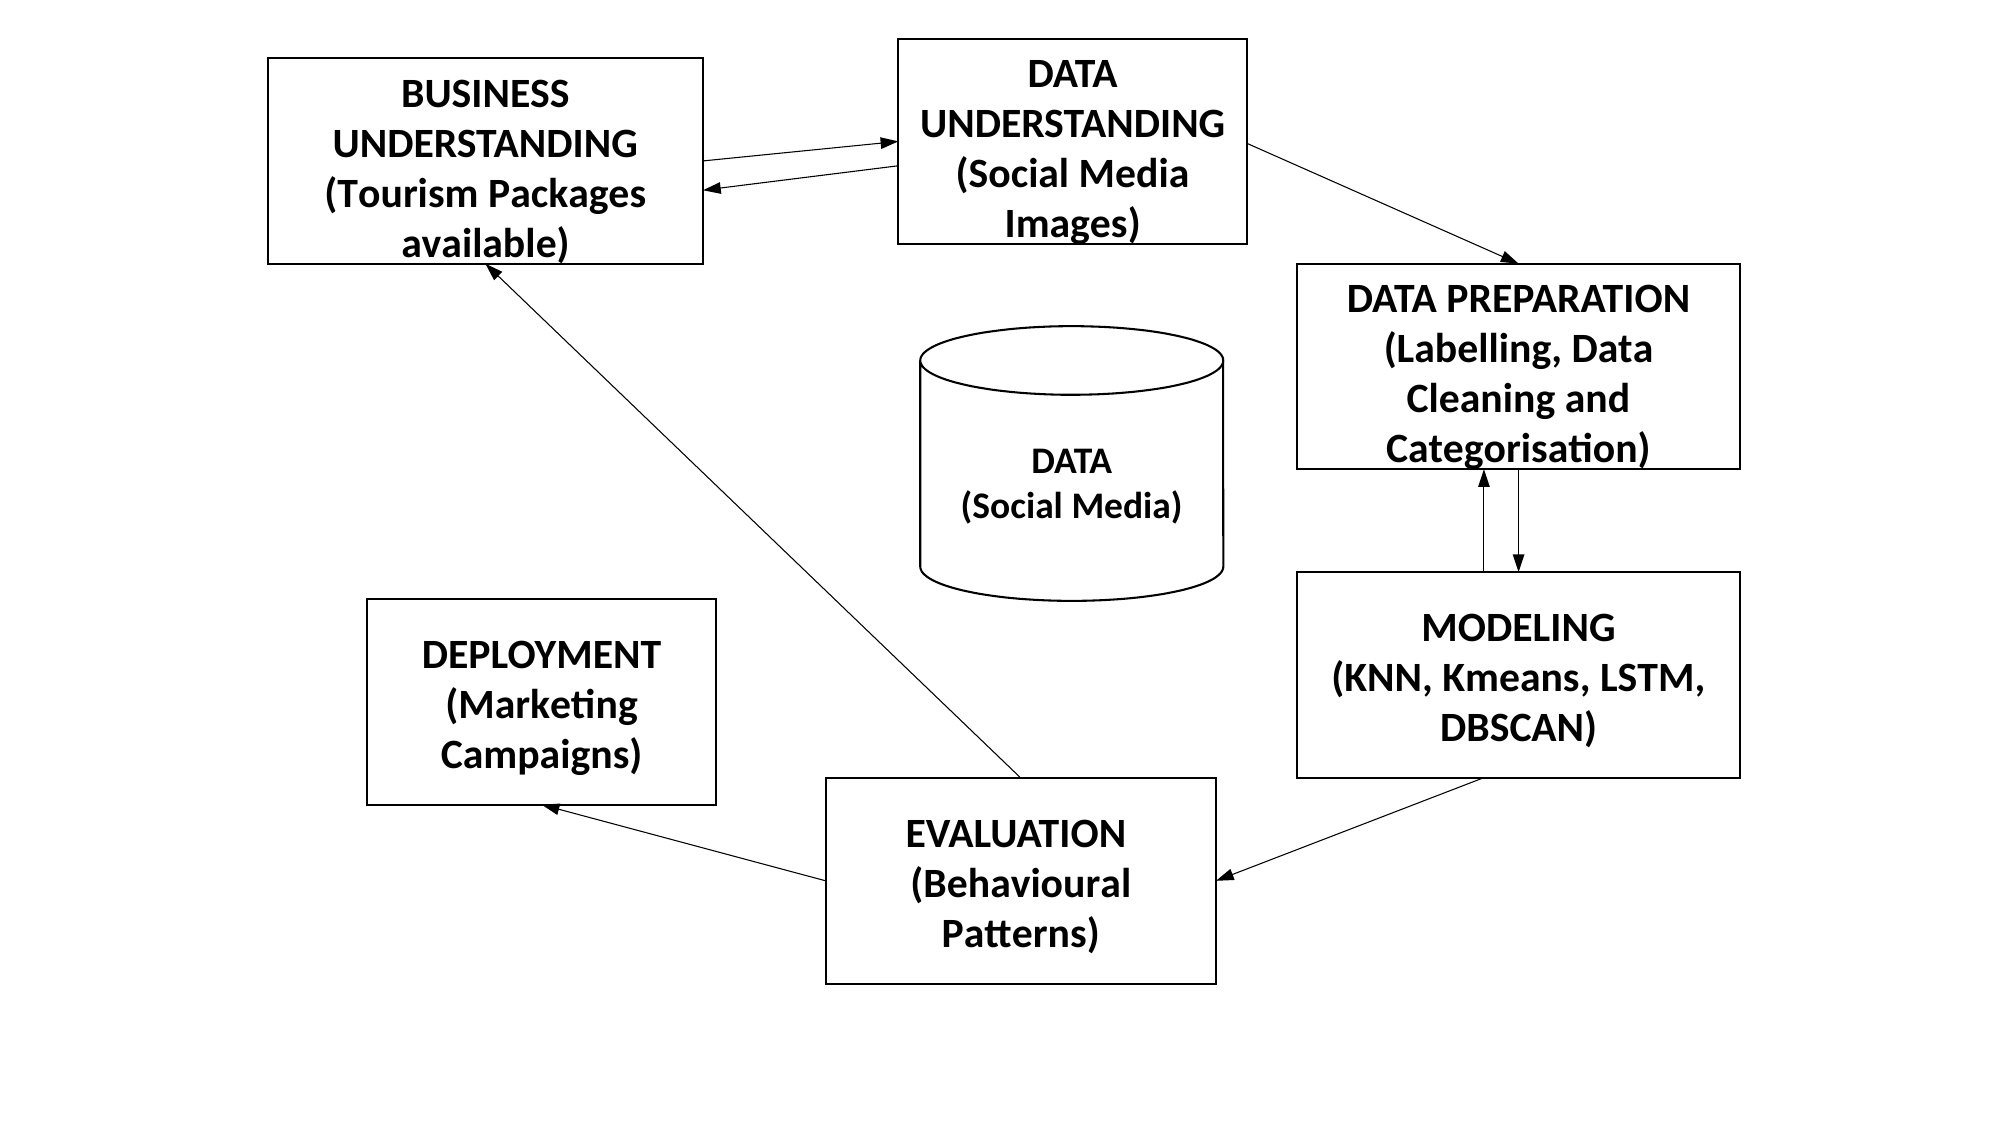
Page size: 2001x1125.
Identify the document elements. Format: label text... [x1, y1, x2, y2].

text_box EVALUATION (Behavioural Patterns) [826, 778, 1216, 984]
text_box DATA (Social Media) [920, 326, 1224, 601]
text_box DATA PREPARATION (Labelling, Data Cleaning and Categorisation) [1297, 264, 1740, 469]
text_box DEPLOYMENT (Marketing Campaigns) [367, 599, 716, 805]
text_box DATA UNDERSTANDING (Social Media Images) [898, 39, 1247, 244]
text_box MODELING (KNN, Kmeans, LSTM, DBSCAN) [1297, 572, 1740, 778]
text_box BUSINESS UNDERSTANDING (Tourism Packages available) [268, 58, 703, 264]
